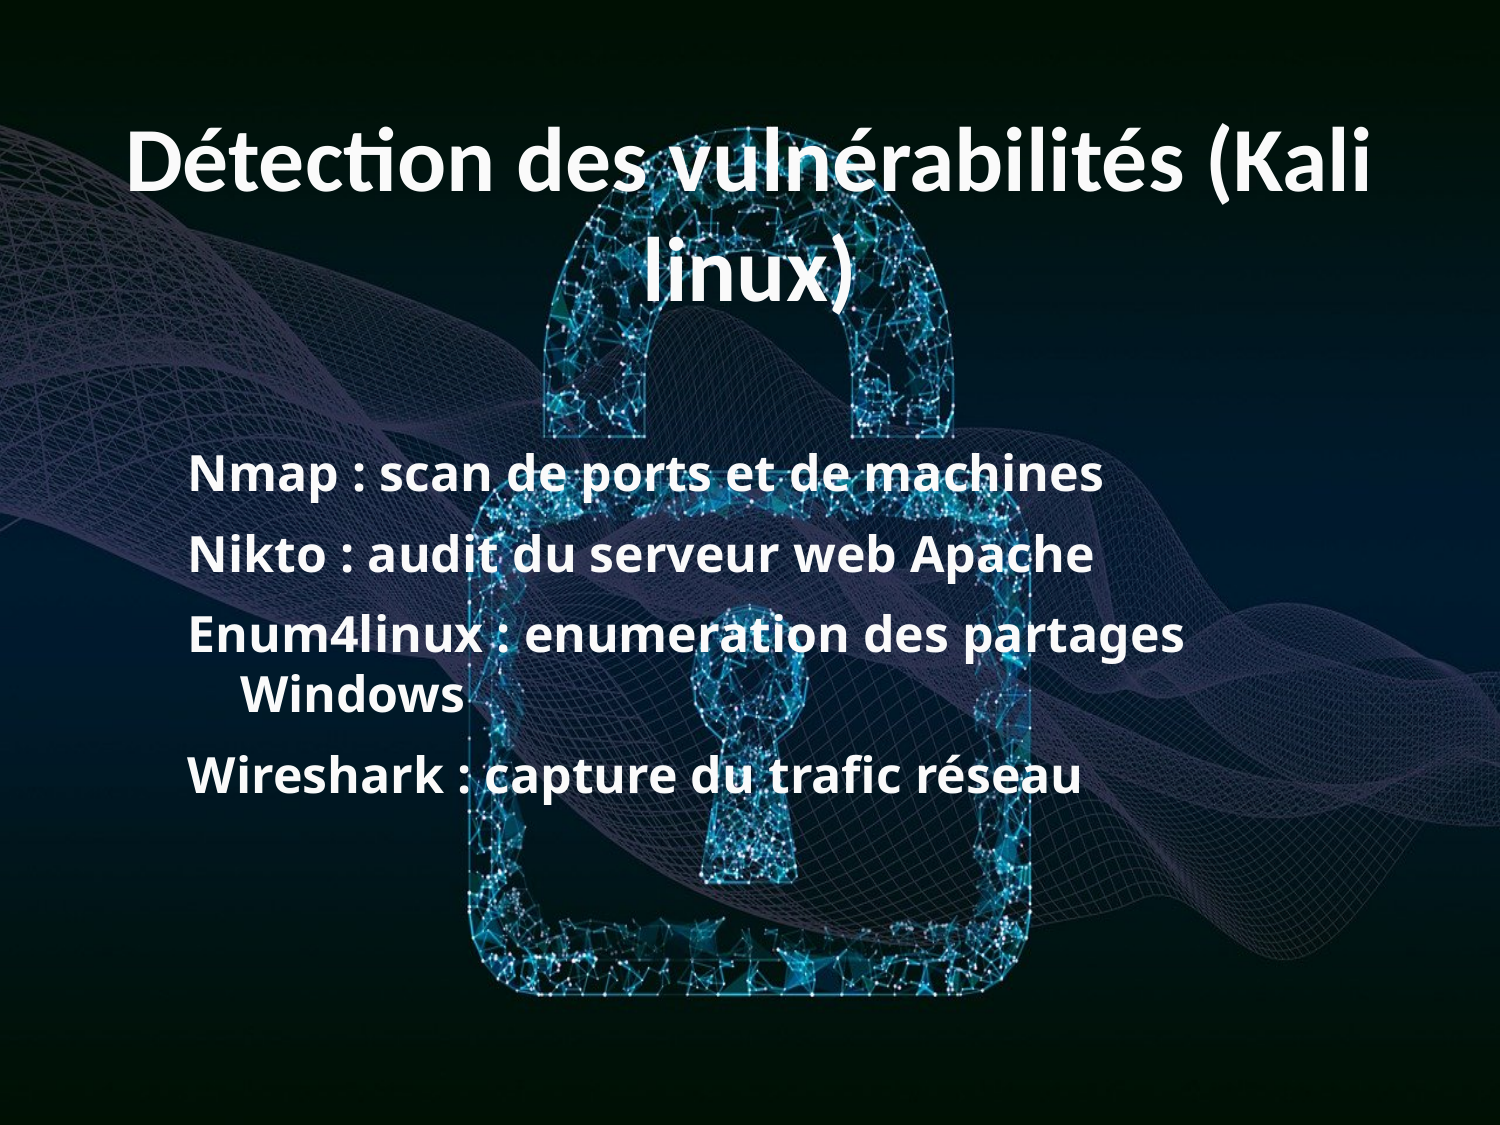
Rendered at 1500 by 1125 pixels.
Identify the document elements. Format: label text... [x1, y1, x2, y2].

picture [0, 0, 1500, 1125]
list Nmap : scan de ports et de machines Nikto : audit du serveur web Apache Enum4linux : enumeration des partages Windows Wireshark : capture du trafic réseau [75, 433, 1425, 772]
title Détection des vulnérabilités (Kali linux) [75, 115, 1425, 304]
